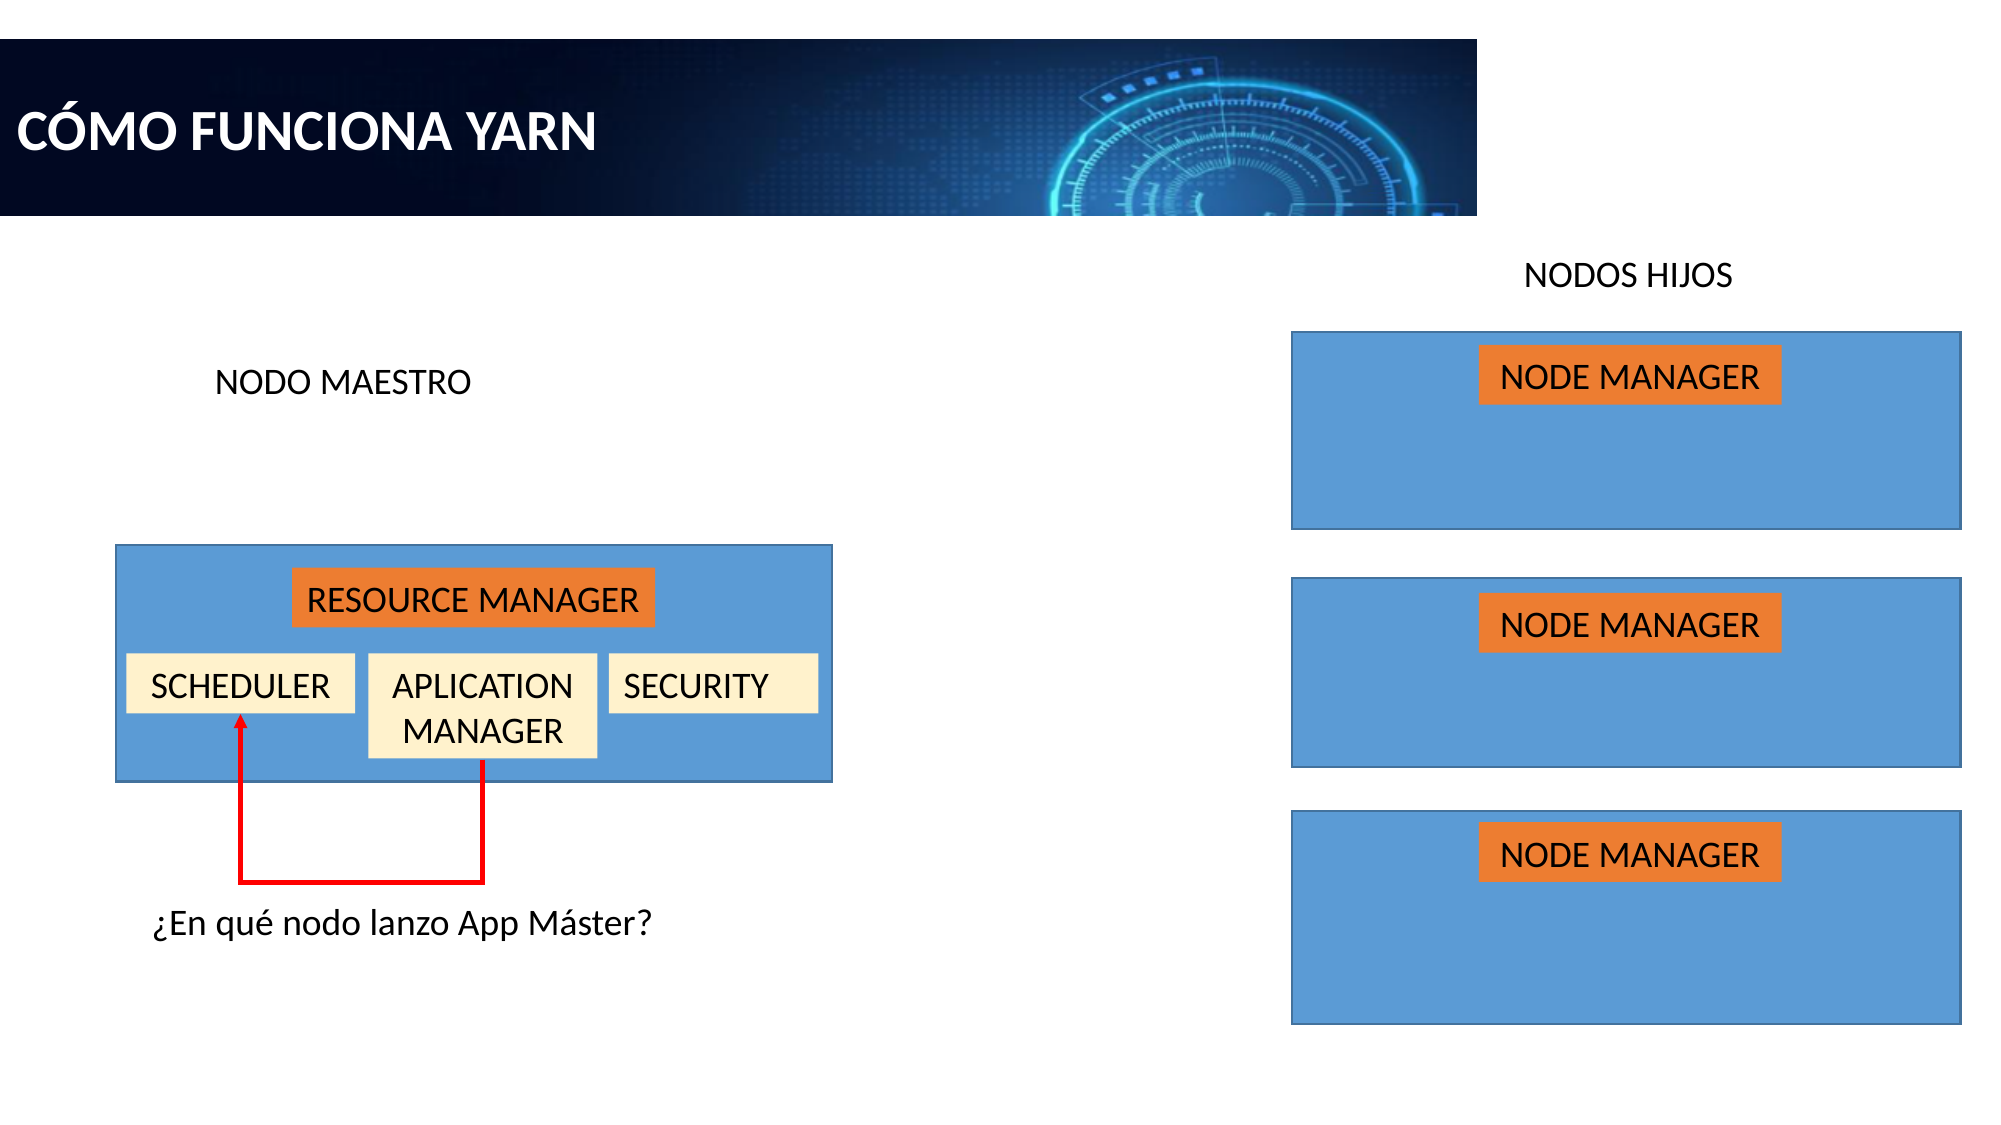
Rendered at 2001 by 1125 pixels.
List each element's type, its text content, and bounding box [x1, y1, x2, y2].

picture [0, 39, 1477, 216]
text_box [1292, 332, 1961, 529]
text_box ¿En qué nodo lanzo App Máster? [136, 890, 680, 951]
text_box [115, 544, 832, 782]
text_box SCHEDULER [126, 653, 356, 714]
text_box APLICATION MANAGER [368, 653, 598, 759]
text_box [1292, 810, 1961, 1024]
text_box NODO MAESTRO [199, 349, 617, 410]
text_box NODE MANAGER [1478, 344, 1782, 405]
text_box CÓMO FUNCIONA YARN [2, 84, 613, 170]
text_box NODOS HIJOS [1509, 242, 1927, 302]
text_box NODE MANAGER [1478, 822, 1782, 882]
text_box SECURITY [608, 653, 819, 714]
text_box NODE MANAGER [1478, 592, 1782, 653]
text_box RESOURCE MANAGER [292, 567, 656, 628]
text_box [1292, 578, 1961, 767]
